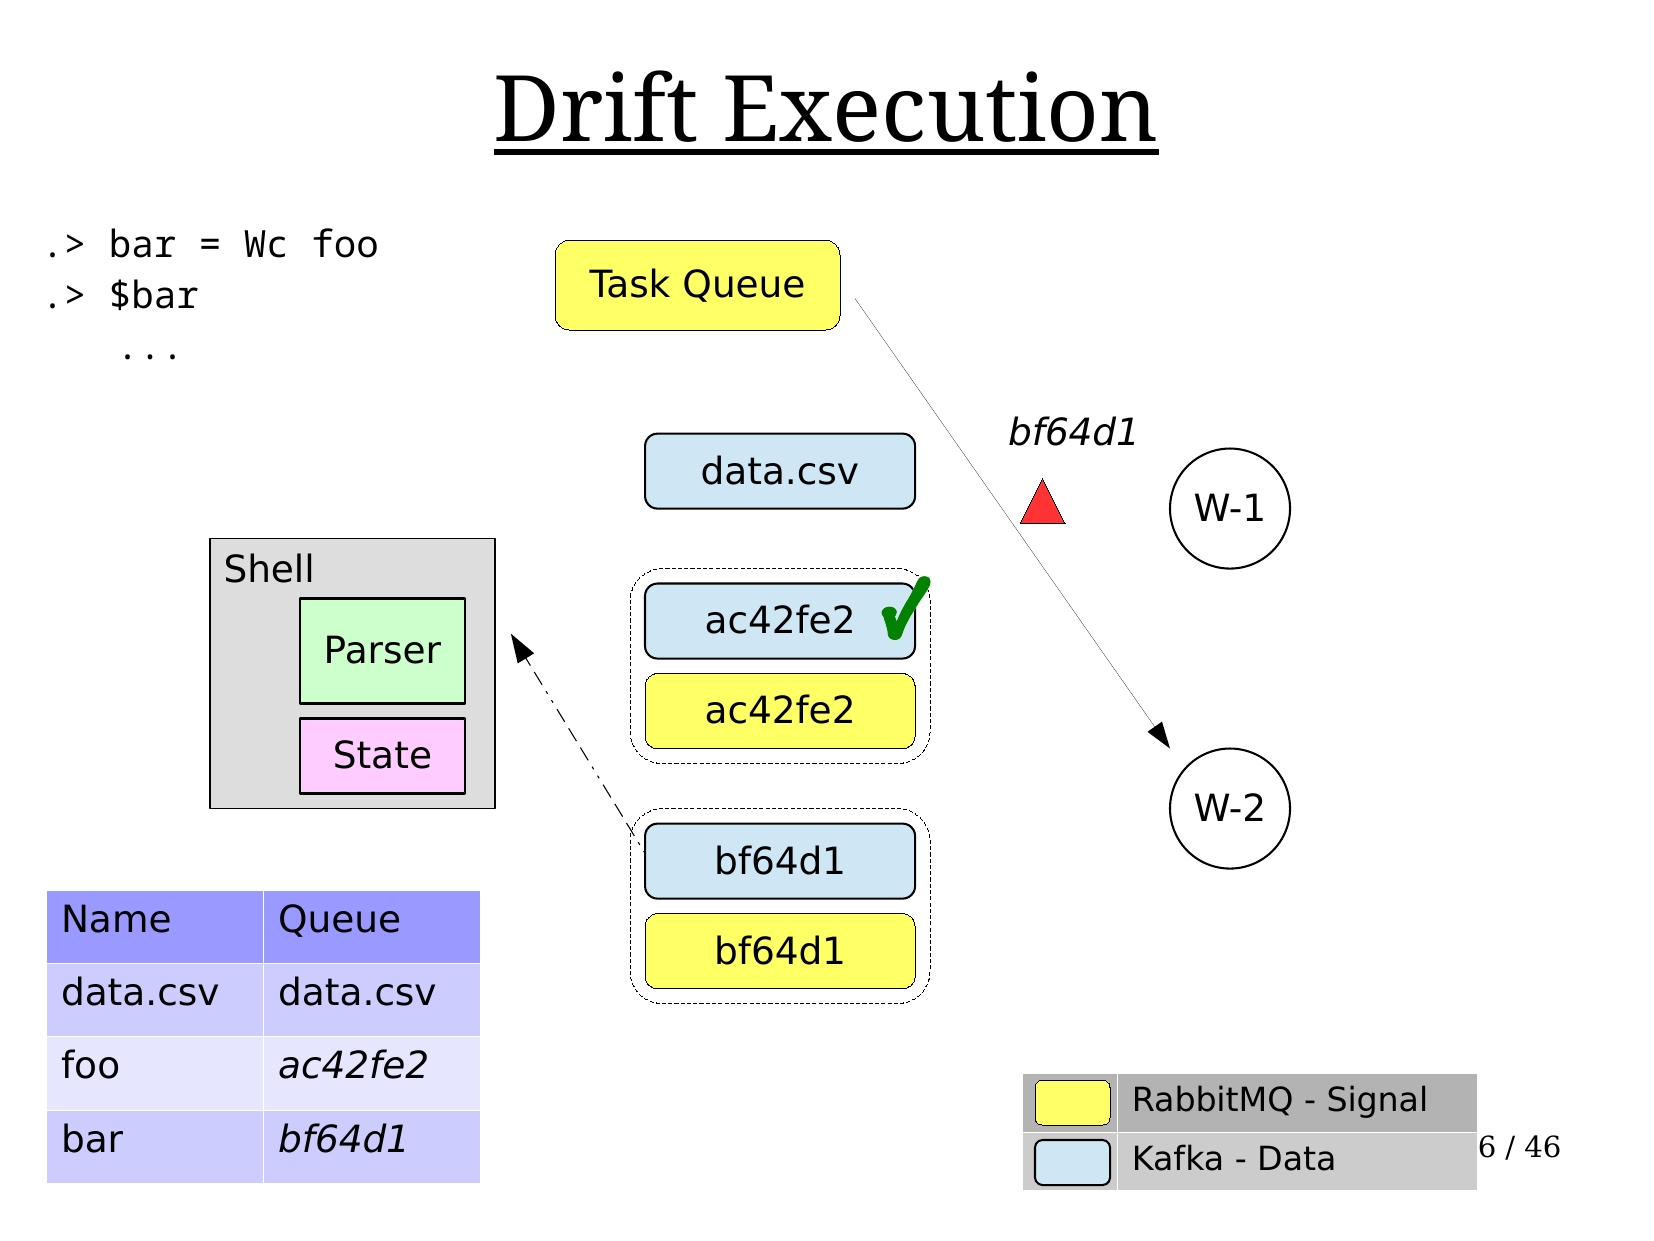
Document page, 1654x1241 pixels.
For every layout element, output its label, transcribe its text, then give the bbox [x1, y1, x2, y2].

table_header RabbitMQ - Signal [1118, 1074, 1477, 1132]
text_box State [300, 718, 466, 794]
text_box bf64d1 [993, 403, 1156, 462]
text_box Parser [300, 598, 466, 704]
table_cell ac42fe2 [264, 1037, 480, 1110]
text_box .> bar = Wc foo .> $bar ... [26, 210, 338, 338]
table_cell data.csv [47, 964, 263, 1036]
text_box Task Queue [555, 240, 841, 331]
text_box data.csv [645, 433, 916, 509]
title Drift Execution [82, 2, 1571, 211]
table_header [1023, 1074, 1117, 1132]
table_header Queue [264, 891, 480, 963]
text_box [1035, 1080, 1111, 1126]
text_box [1020, 478, 1066, 524]
table_cell data.csv [264, 964, 480, 1036]
text_box W-1 [1170, 448, 1291, 569]
text_box W-2 [1170, 748, 1291, 869]
text_box [630, 568, 931, 764]
table_cell [1023, 1133, 1117, 1190]
table_cell foo [47, 1037, 263, 1110]
text_box [1035, 1140, 1111, 1186]
table_header Name [47, 891, 263, 963]
table_cell bar [47, 1111, 263, 1183]
table_cell Kafka - Data [1118, 1133, 1477, 1190]
text_box Shell [208, 540, 331, 599]
picture [866, 568, 946, 648]
table_cell bf64d1 [264, 1111, 480, 1183]
text_box [630, 808, 931, 1004]
text_box [210, 538, 496, 809]
